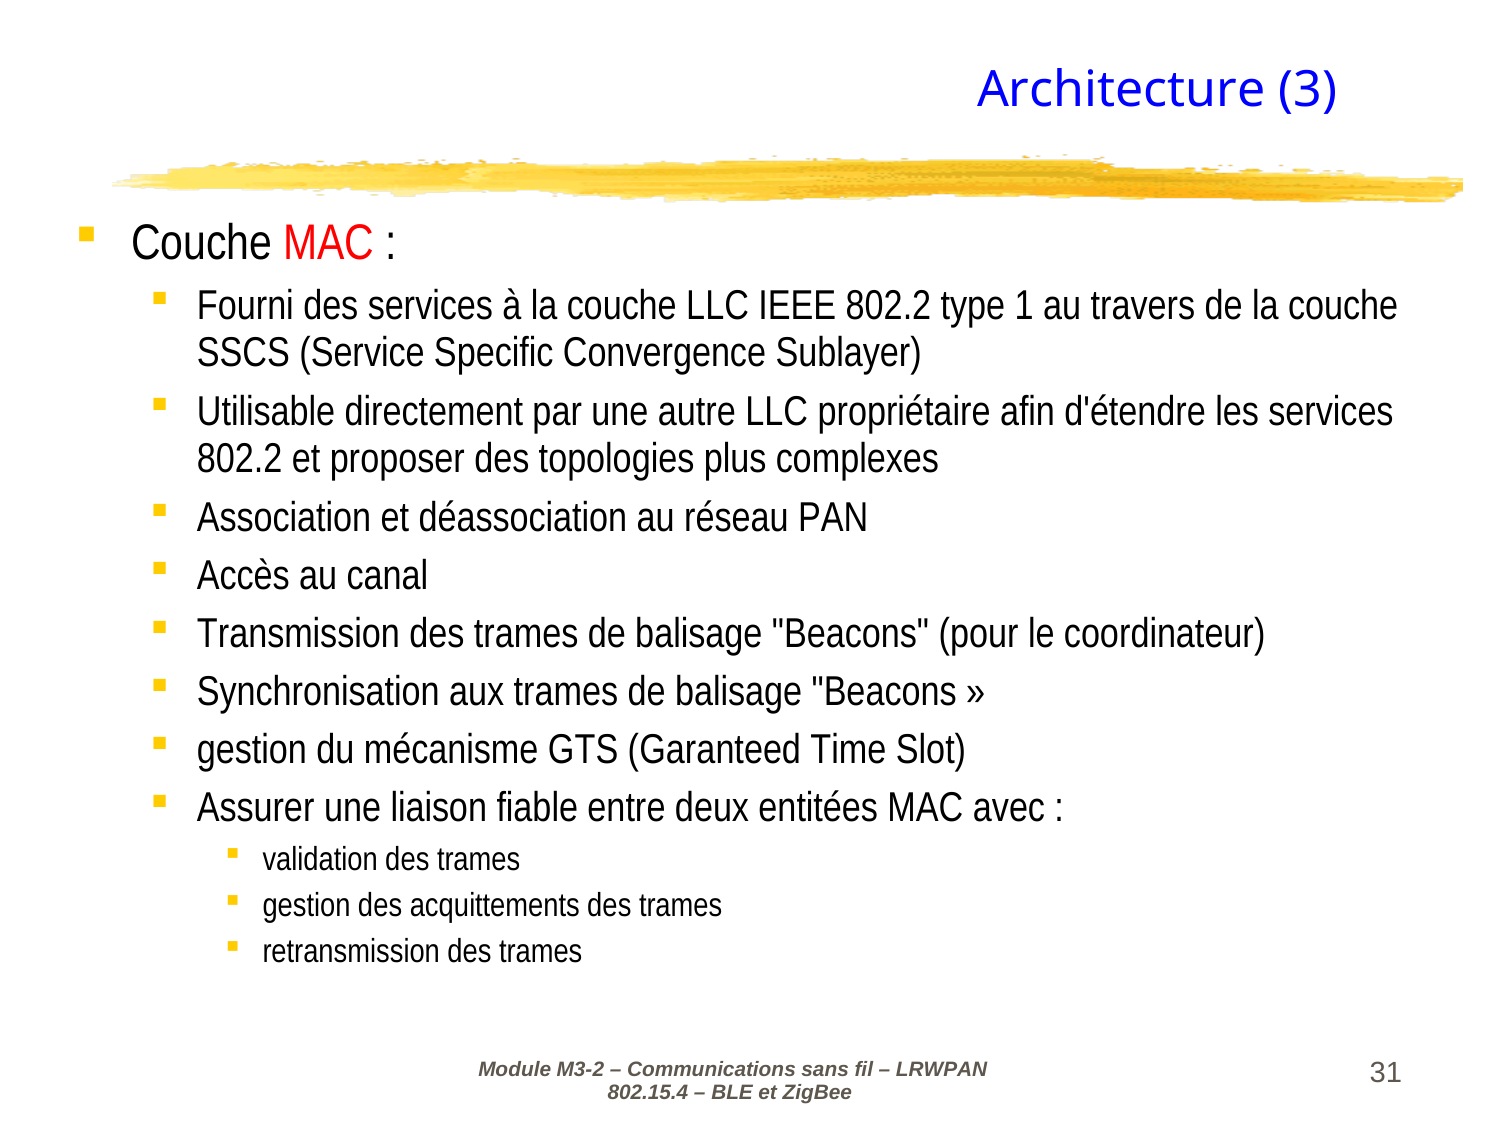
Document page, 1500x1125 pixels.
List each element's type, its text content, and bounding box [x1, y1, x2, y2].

list Couche MAC : Fourni des services à la couche LLC IEEE 802.2 type 1 au travers de la couche SSCS (Service Specific Convergence Sublayer) Utilisable directement par une autre LLC propriétaire afin d'étendre les services 802.2 et proposer des topologies plus complexes Association et déassociation au réseau PAN Accès au canal Transmission des trames de balisage "Beacons" (pour le coordinateur) Synchronisation aux trames de balisage "Beacons » gestion du mécanisme GTS (Garanteed Time Slot) Assurer une liaison fiable entre deux entitées MAC avec : validation des trames gestion des acquittements des trames retransmission des trames [74, 212, 1417, 977]
title Architecture (3) [62, 37, 1338, 138]
picture [112, 149, 1463, 213]
